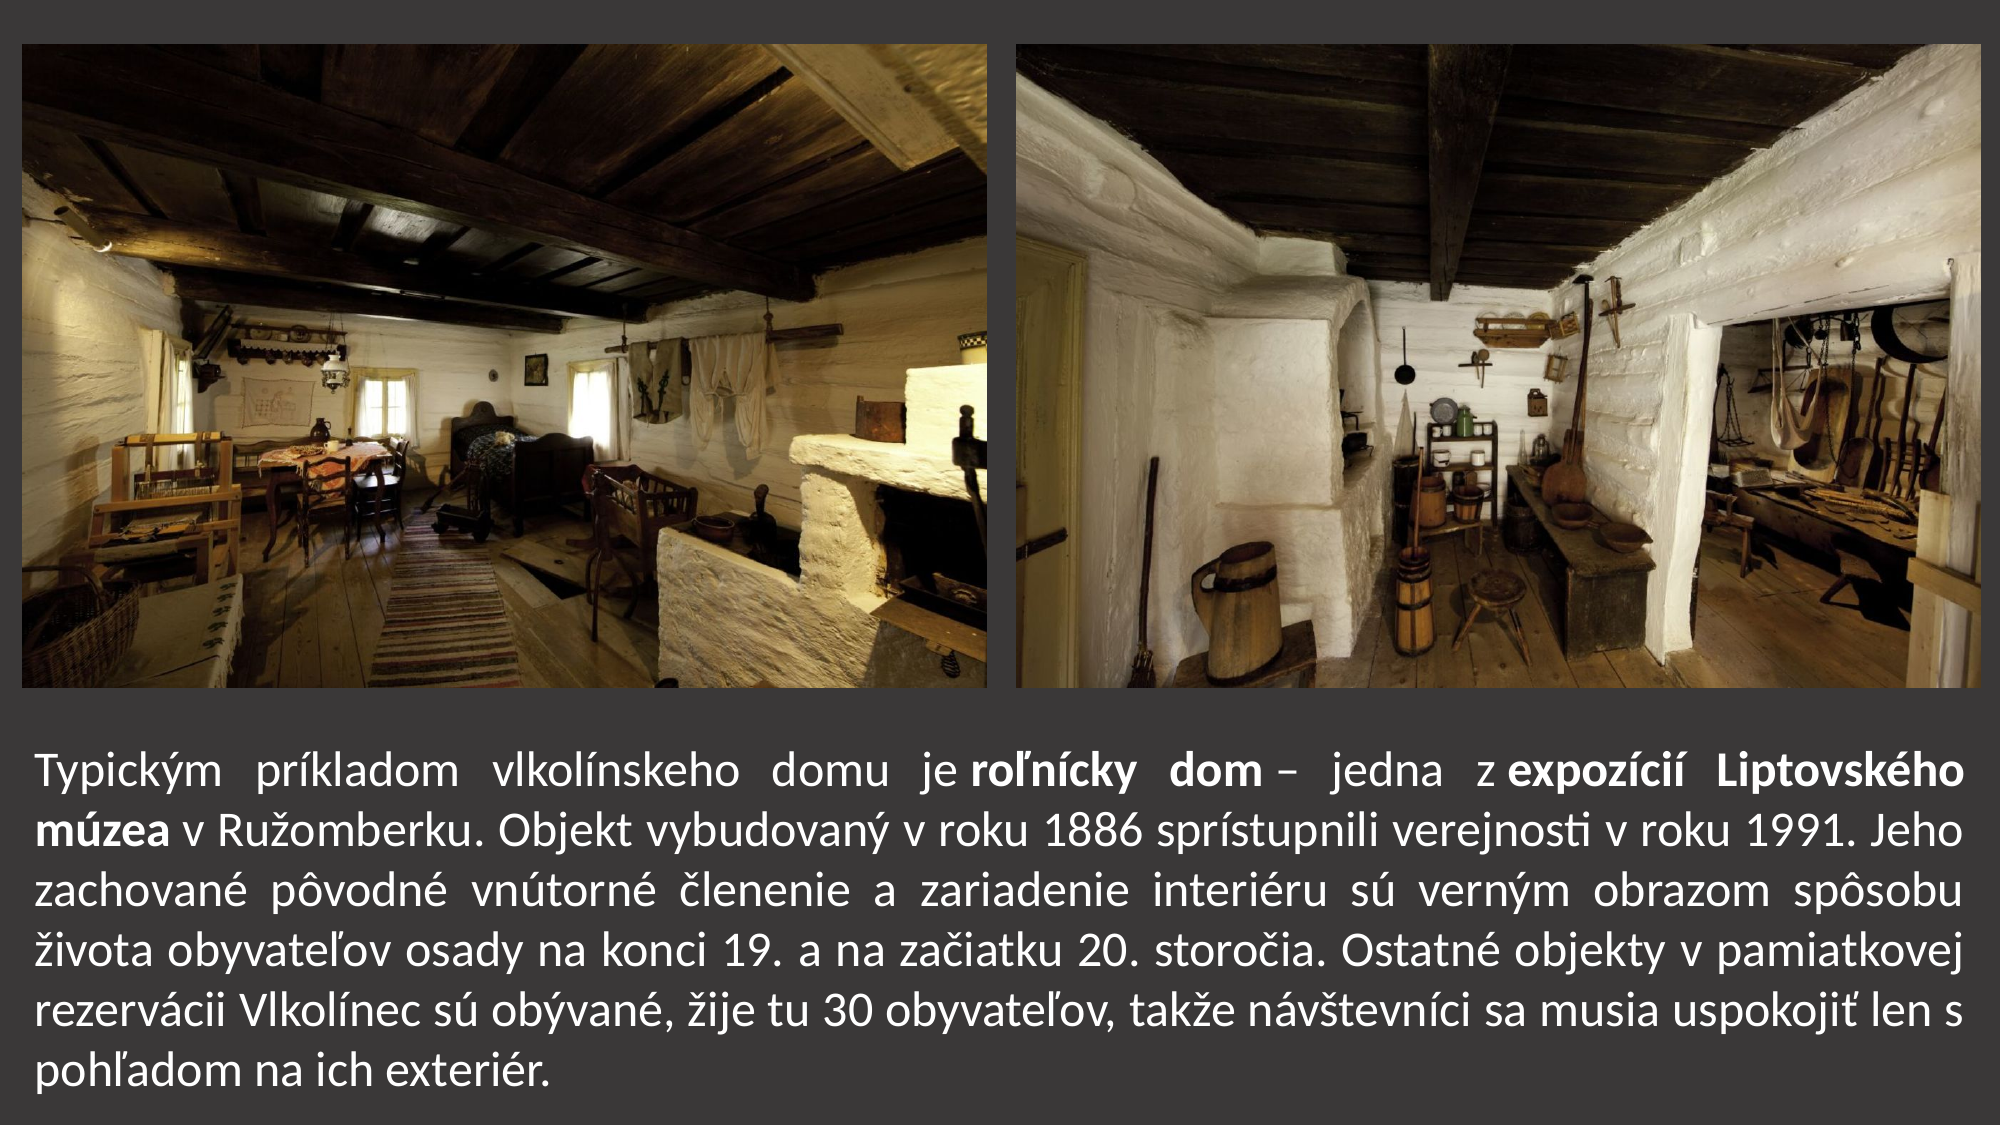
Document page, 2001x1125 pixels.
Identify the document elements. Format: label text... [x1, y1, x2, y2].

text_box Typickým príkladom vlkolínskeho domu je roľnícky dom – jedna z expozícií Liptovského múzea v Ružomberku. Objekt vybudovaný v roku 1886 sprístupnili verejnosti v roku 1991. Jeho zachované pôvodné vnútorné členenie a zariadenie interiéru sú verným obrazom spôsobu života obyvateľov osady na konci 19. a na začiatku 20. storočia. Ostatné objekty v pamiatkovej rezervácii Vlkolínec sú obývané, žije tu 30 obyvateľov, takže návštevníci sa musia uspokojiť len s pohľadom na ich exteriér. [19, 729, 1981, 1105]
picture [1016, 44, 1981, 688]
picture [22, 44, 987, 688]
